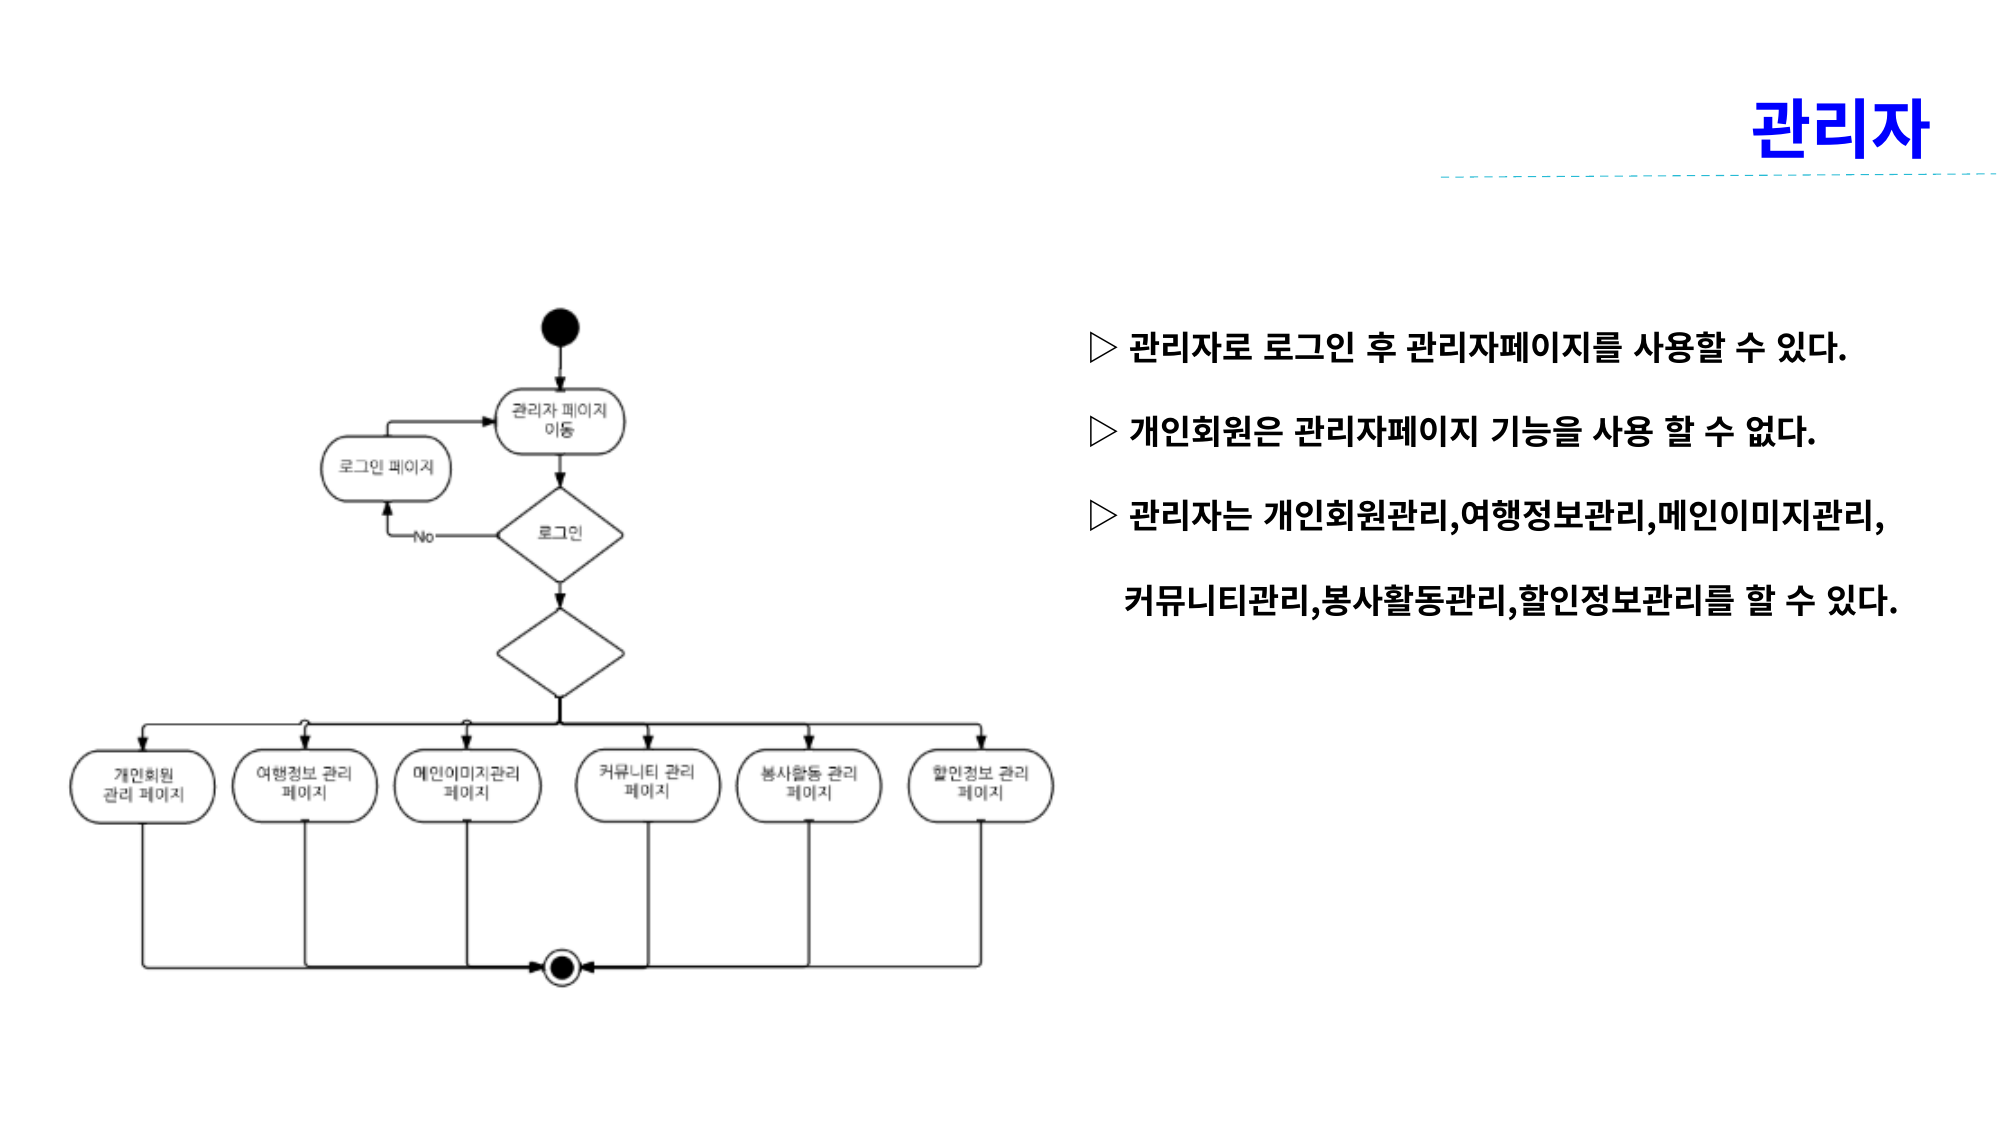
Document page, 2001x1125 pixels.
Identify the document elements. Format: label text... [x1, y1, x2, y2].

picture [59, 301, 1087, 1040]
text_box 관리자 [1737, 33, 1947, 184]
title ▷ 관리자로 로그인 후 관리자페이지를 사용할 수 있다. ▷ 개인회원은 관리자페이지 기능을 사용 할 수 없다. ▷ 관리자는 개인회원관리,여행정보관리,메인이미지관리, 커뮤니티관리,봉사활동관리,할인정보관리를 할 수 있다. [1087, 310, 1985, 697]
